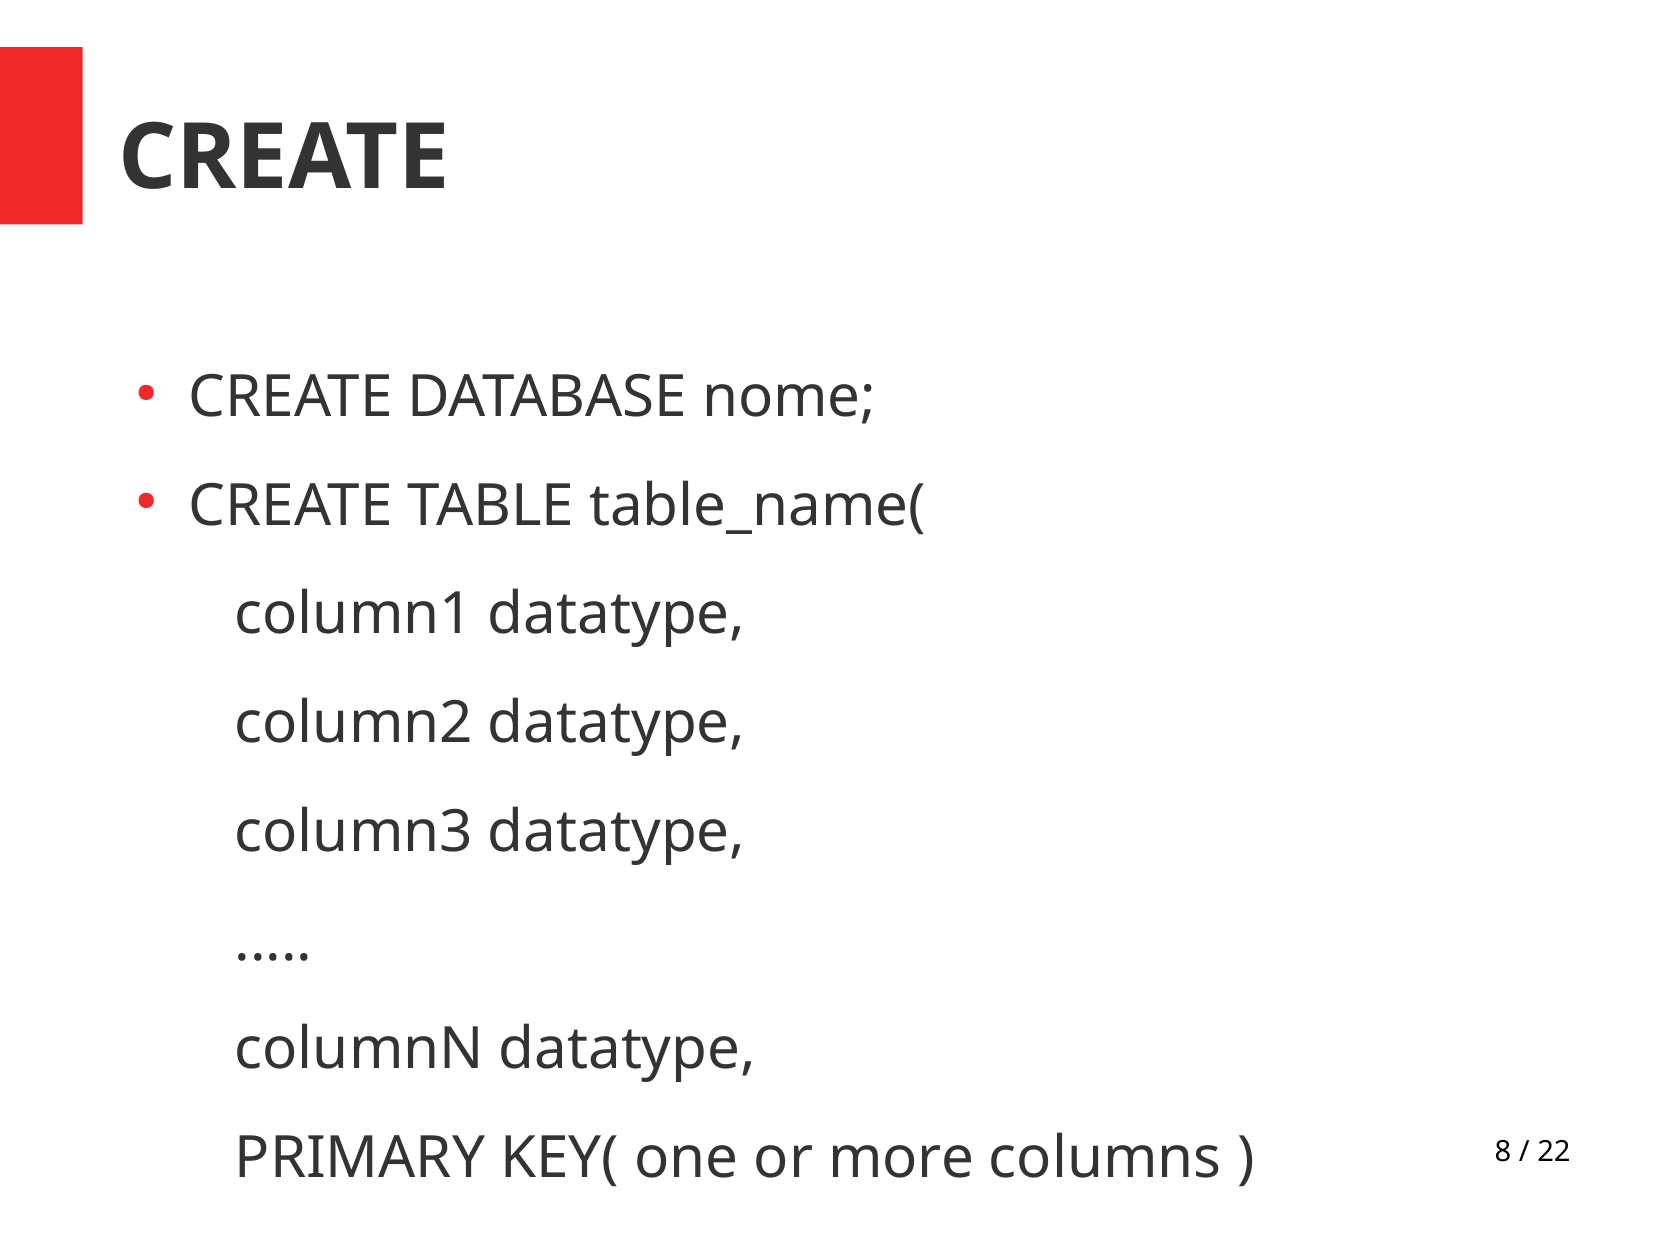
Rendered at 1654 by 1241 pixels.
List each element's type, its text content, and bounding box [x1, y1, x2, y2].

list CREATE DATABASE nome; CREATE TABLE table_name( column1 datatype, column2 datatype, column3 datatype, ..... columnN datatype, PRIMARY KEY( one or more columns ) ); [118, 354, 1536, 1074]
title CREATE [118, 49, 1571, 257]
